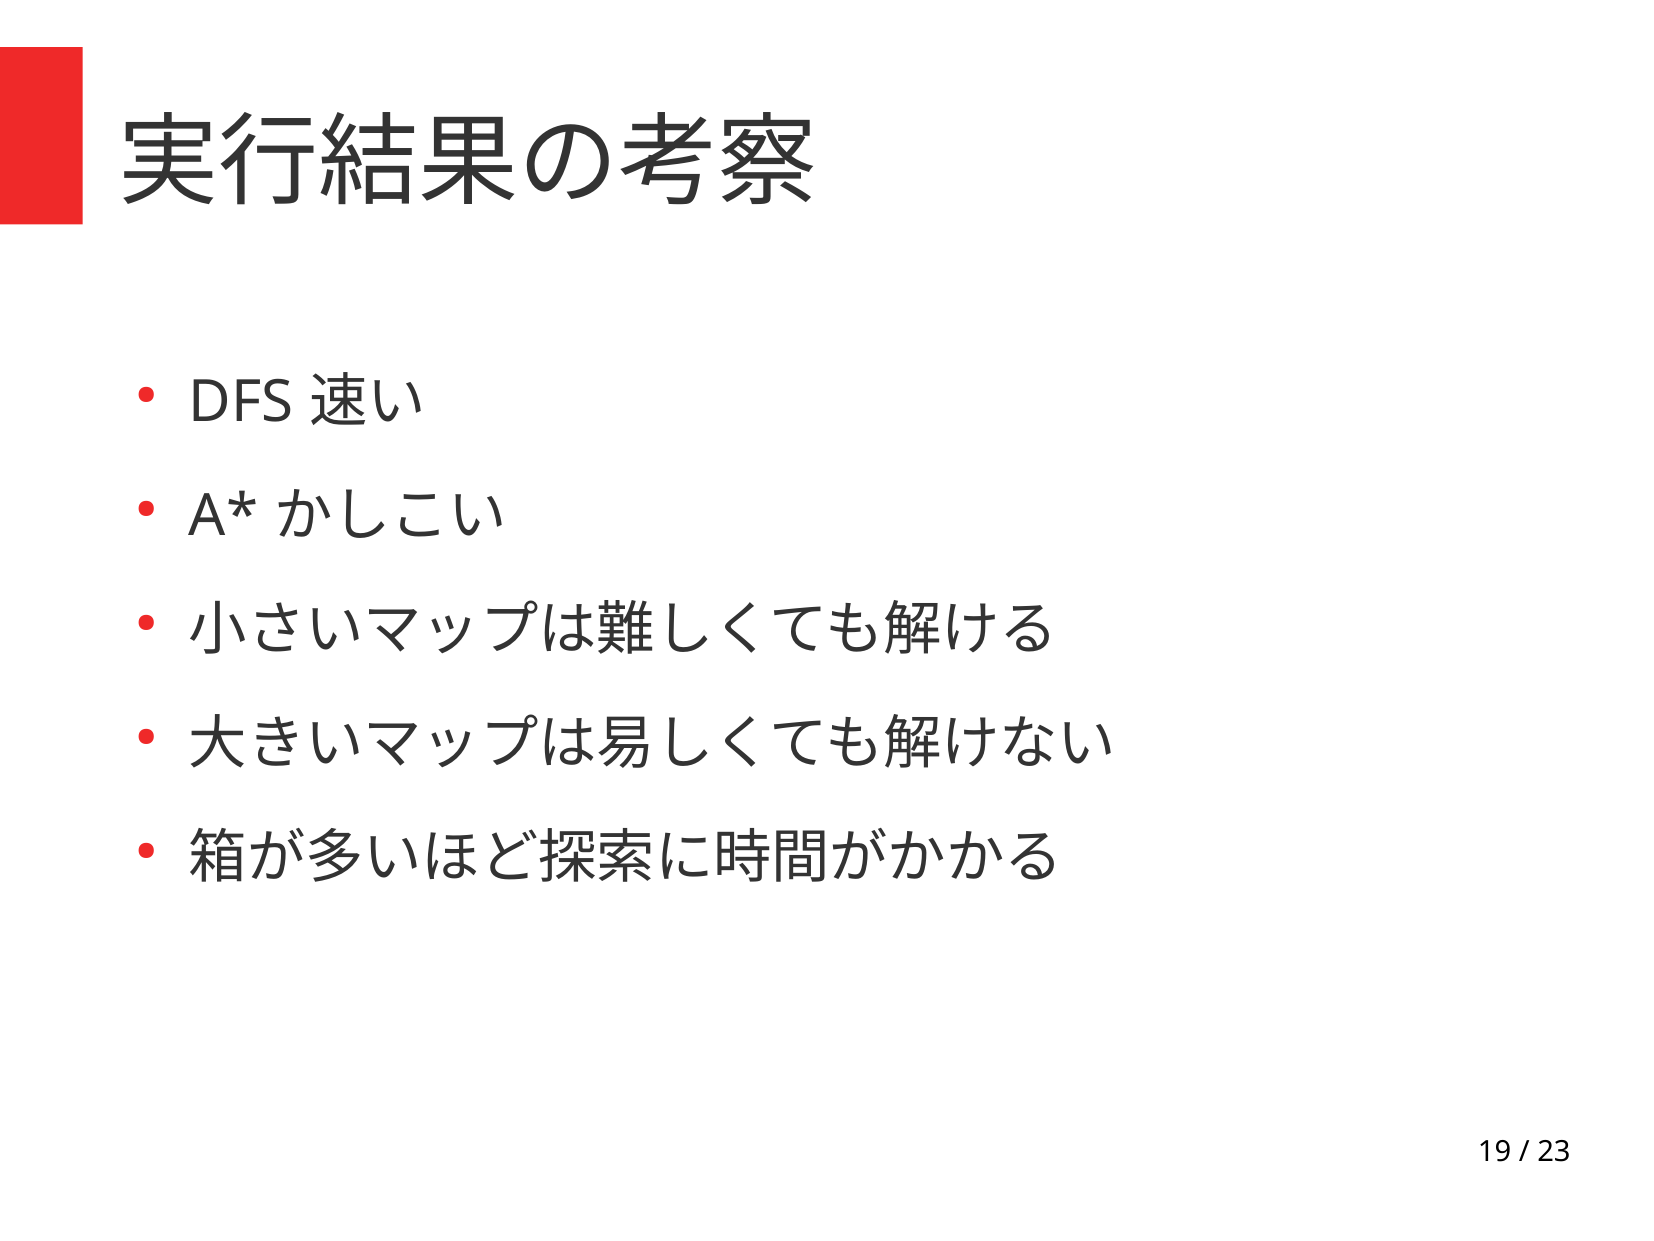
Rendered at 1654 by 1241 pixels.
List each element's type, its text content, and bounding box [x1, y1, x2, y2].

list DFS速い A*かしこい 小さいマップは難しくても解ける 大きいマップは易しくても解けない 箱が多いほど探索に時間がかかる [118, 354, 1536, 1074]
title 実行結果の考察 [118, 49, 1571, 257]
